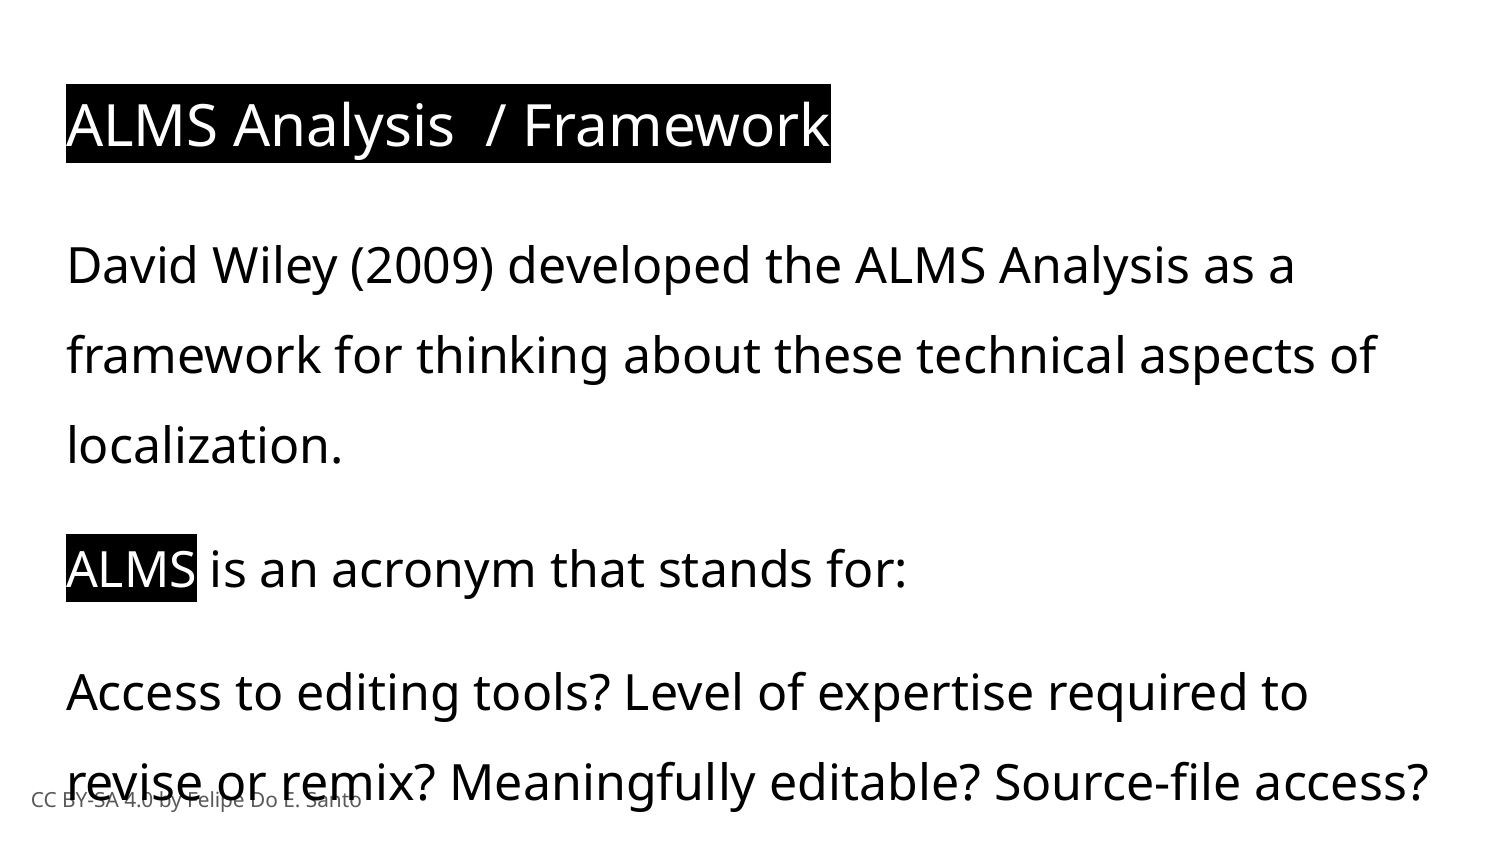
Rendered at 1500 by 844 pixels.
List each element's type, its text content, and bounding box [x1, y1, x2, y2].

text_box CC BY-SA 4.0 by Felipe Do E. Santo [15, 771, 421, 826]
title ALMS Analysis / Framework [51, 72, 1449, 167]
list David Wiley (2009) developed the ALMS Analysis as a framework for thinking about these technical aspects of localization. ALMS is an acronym that stands for: Access to editing tools? Level of expertise required to revise or remix? Meaningfully editable? Source-file access? [51, 189, 1449, 750]
